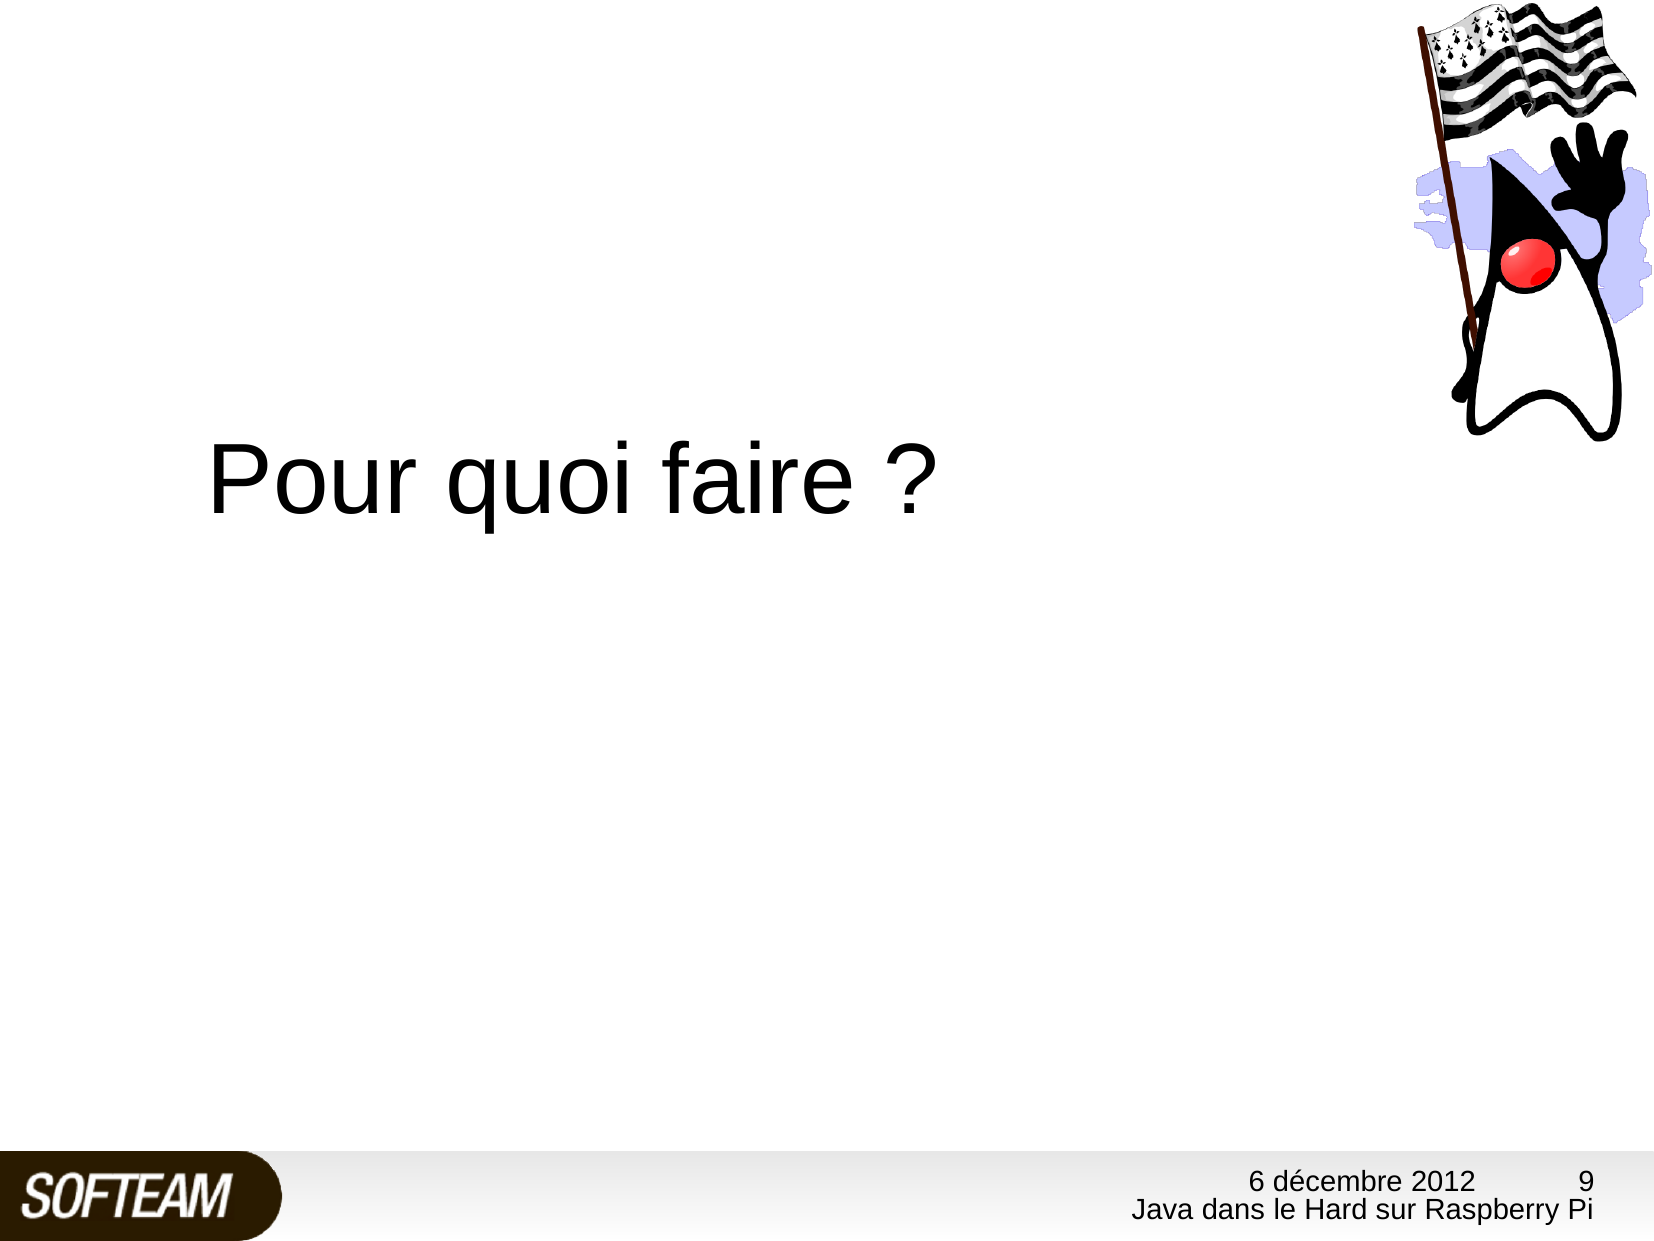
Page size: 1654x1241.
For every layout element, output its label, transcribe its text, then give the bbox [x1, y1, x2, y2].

title Pour quoi faire ? [206, 390, 1536, 568]
picture [0, 1151, 286, 1241]
picture [1409, 0, 1654, 443]
